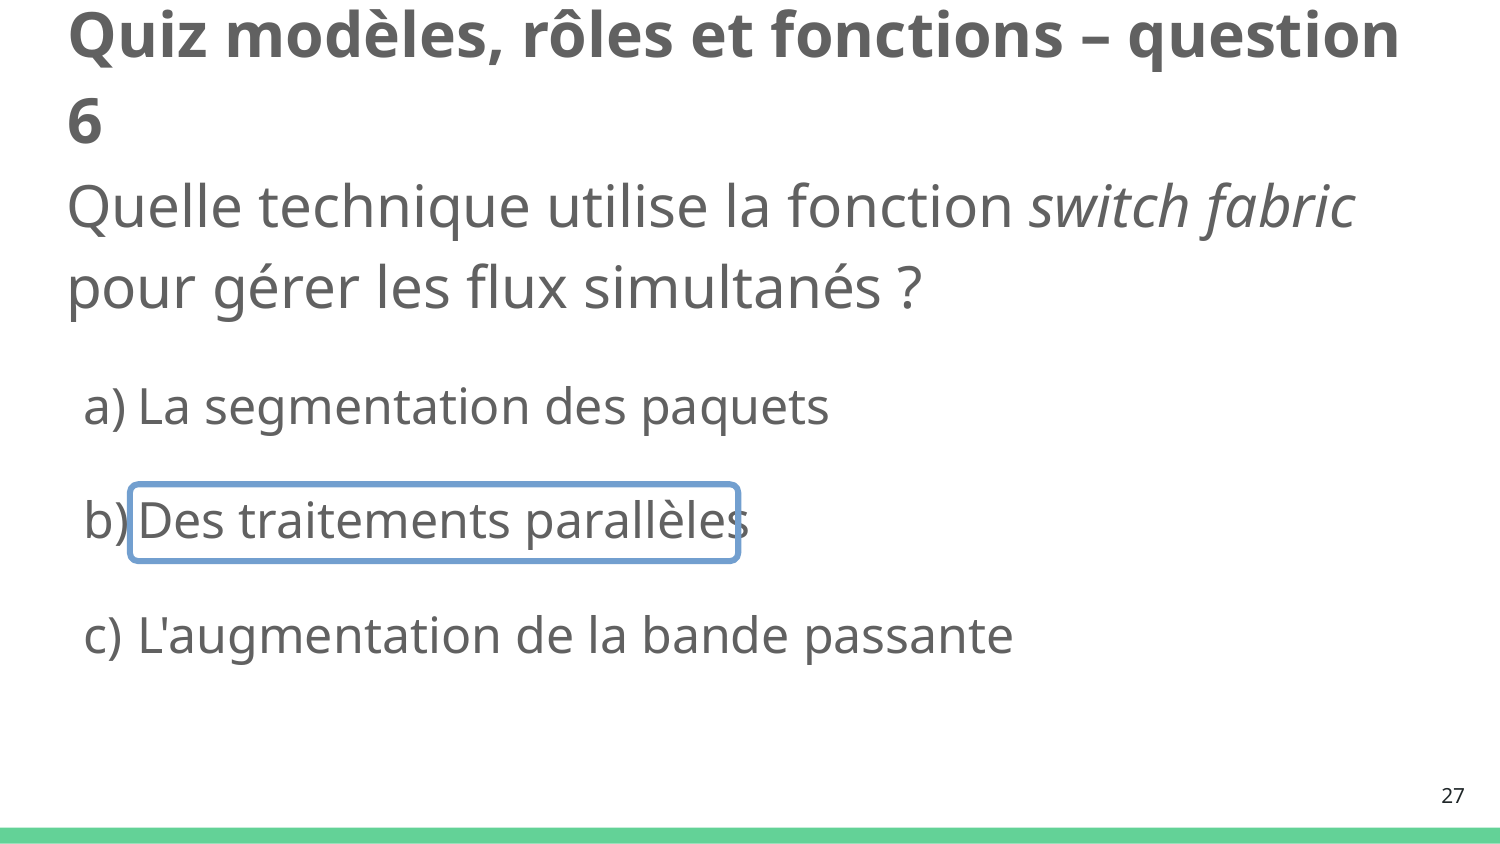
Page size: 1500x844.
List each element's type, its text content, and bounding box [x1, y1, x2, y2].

list Quelle technique utilise la fonction switch fabric pour gérer les flux simultanés ? La segmentation des paquets Des traitements parallèles L'augmentation de la bande passante [51, 144, 1477, 679]
slide_number <numéro> [1389, 764, 1480, 830]
title Quiz modèles, rôles et fonctions – question 6 [51, 23, 1449, 117]
